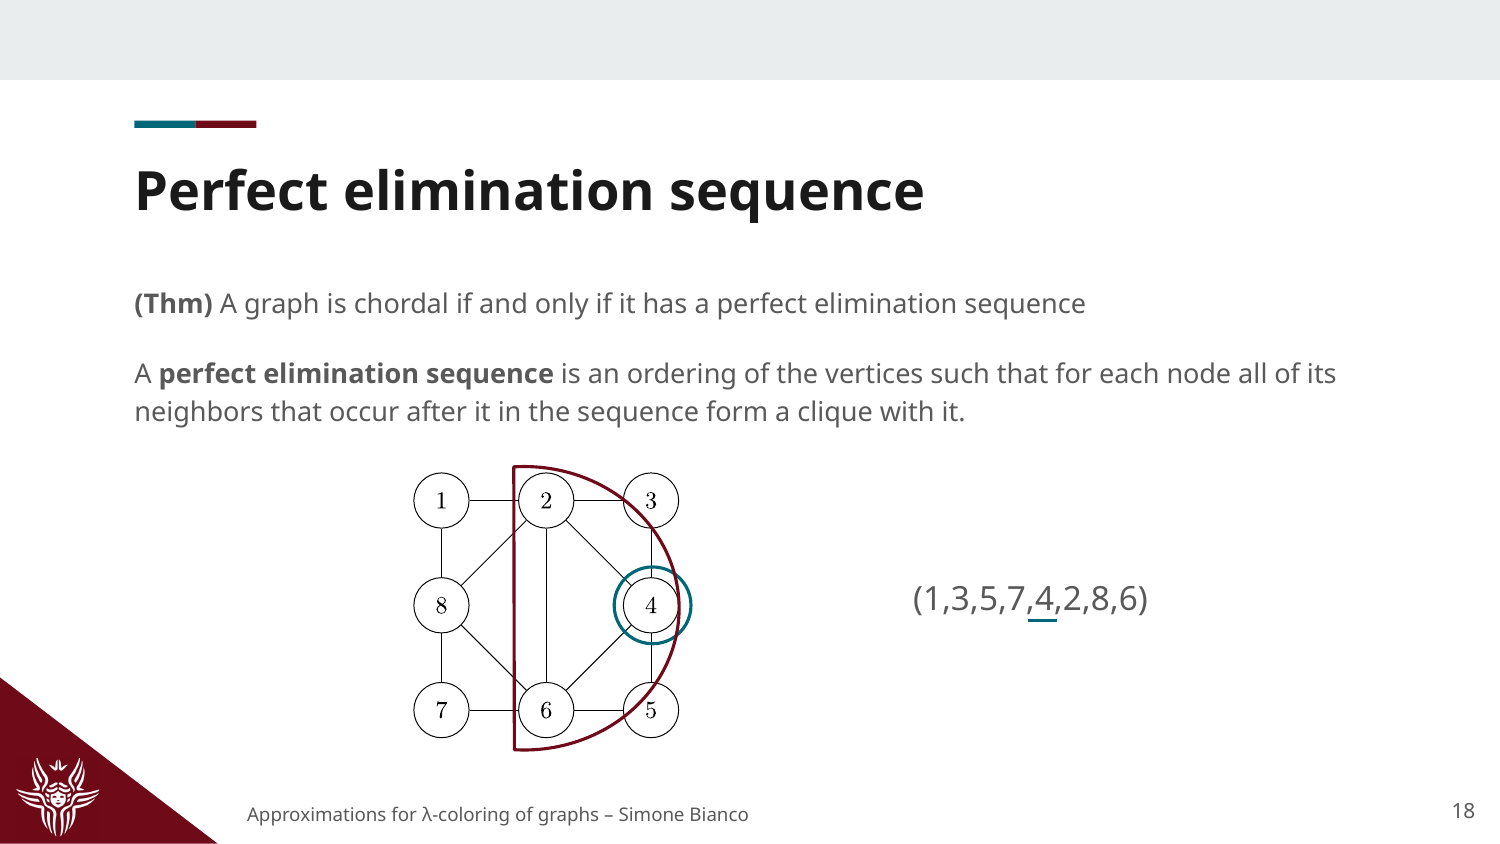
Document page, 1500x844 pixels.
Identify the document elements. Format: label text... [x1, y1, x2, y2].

text_box (1,3,5,7,4,2,8,6) [879, 561, 1182, 665]
list (Thm) A graph is chordal if and only if it has a perfect elimination sequence A perfect elimination sequence is an ordering of the vertices such that for each node all of its neighbors that occur after it in the sequence form a clique with it. [119, 266, 1418, 637]
picture [16, 758, 100, 839]
picture [616, 569, 677, 642]
picture [576, 472, 680, 575]
picture [516, 472, 673, 739]
slide_number <number> [1400, 779, 1491, 844]
text_box Approximations for λ-coloring of graphs – Simone Bianco [232, 783, 1193, 839]
title Perfect elimination sequence [119, 141, 1381, 230]
picture [591, 636, 680, 739]
picture [413, 472, 512, 739]
